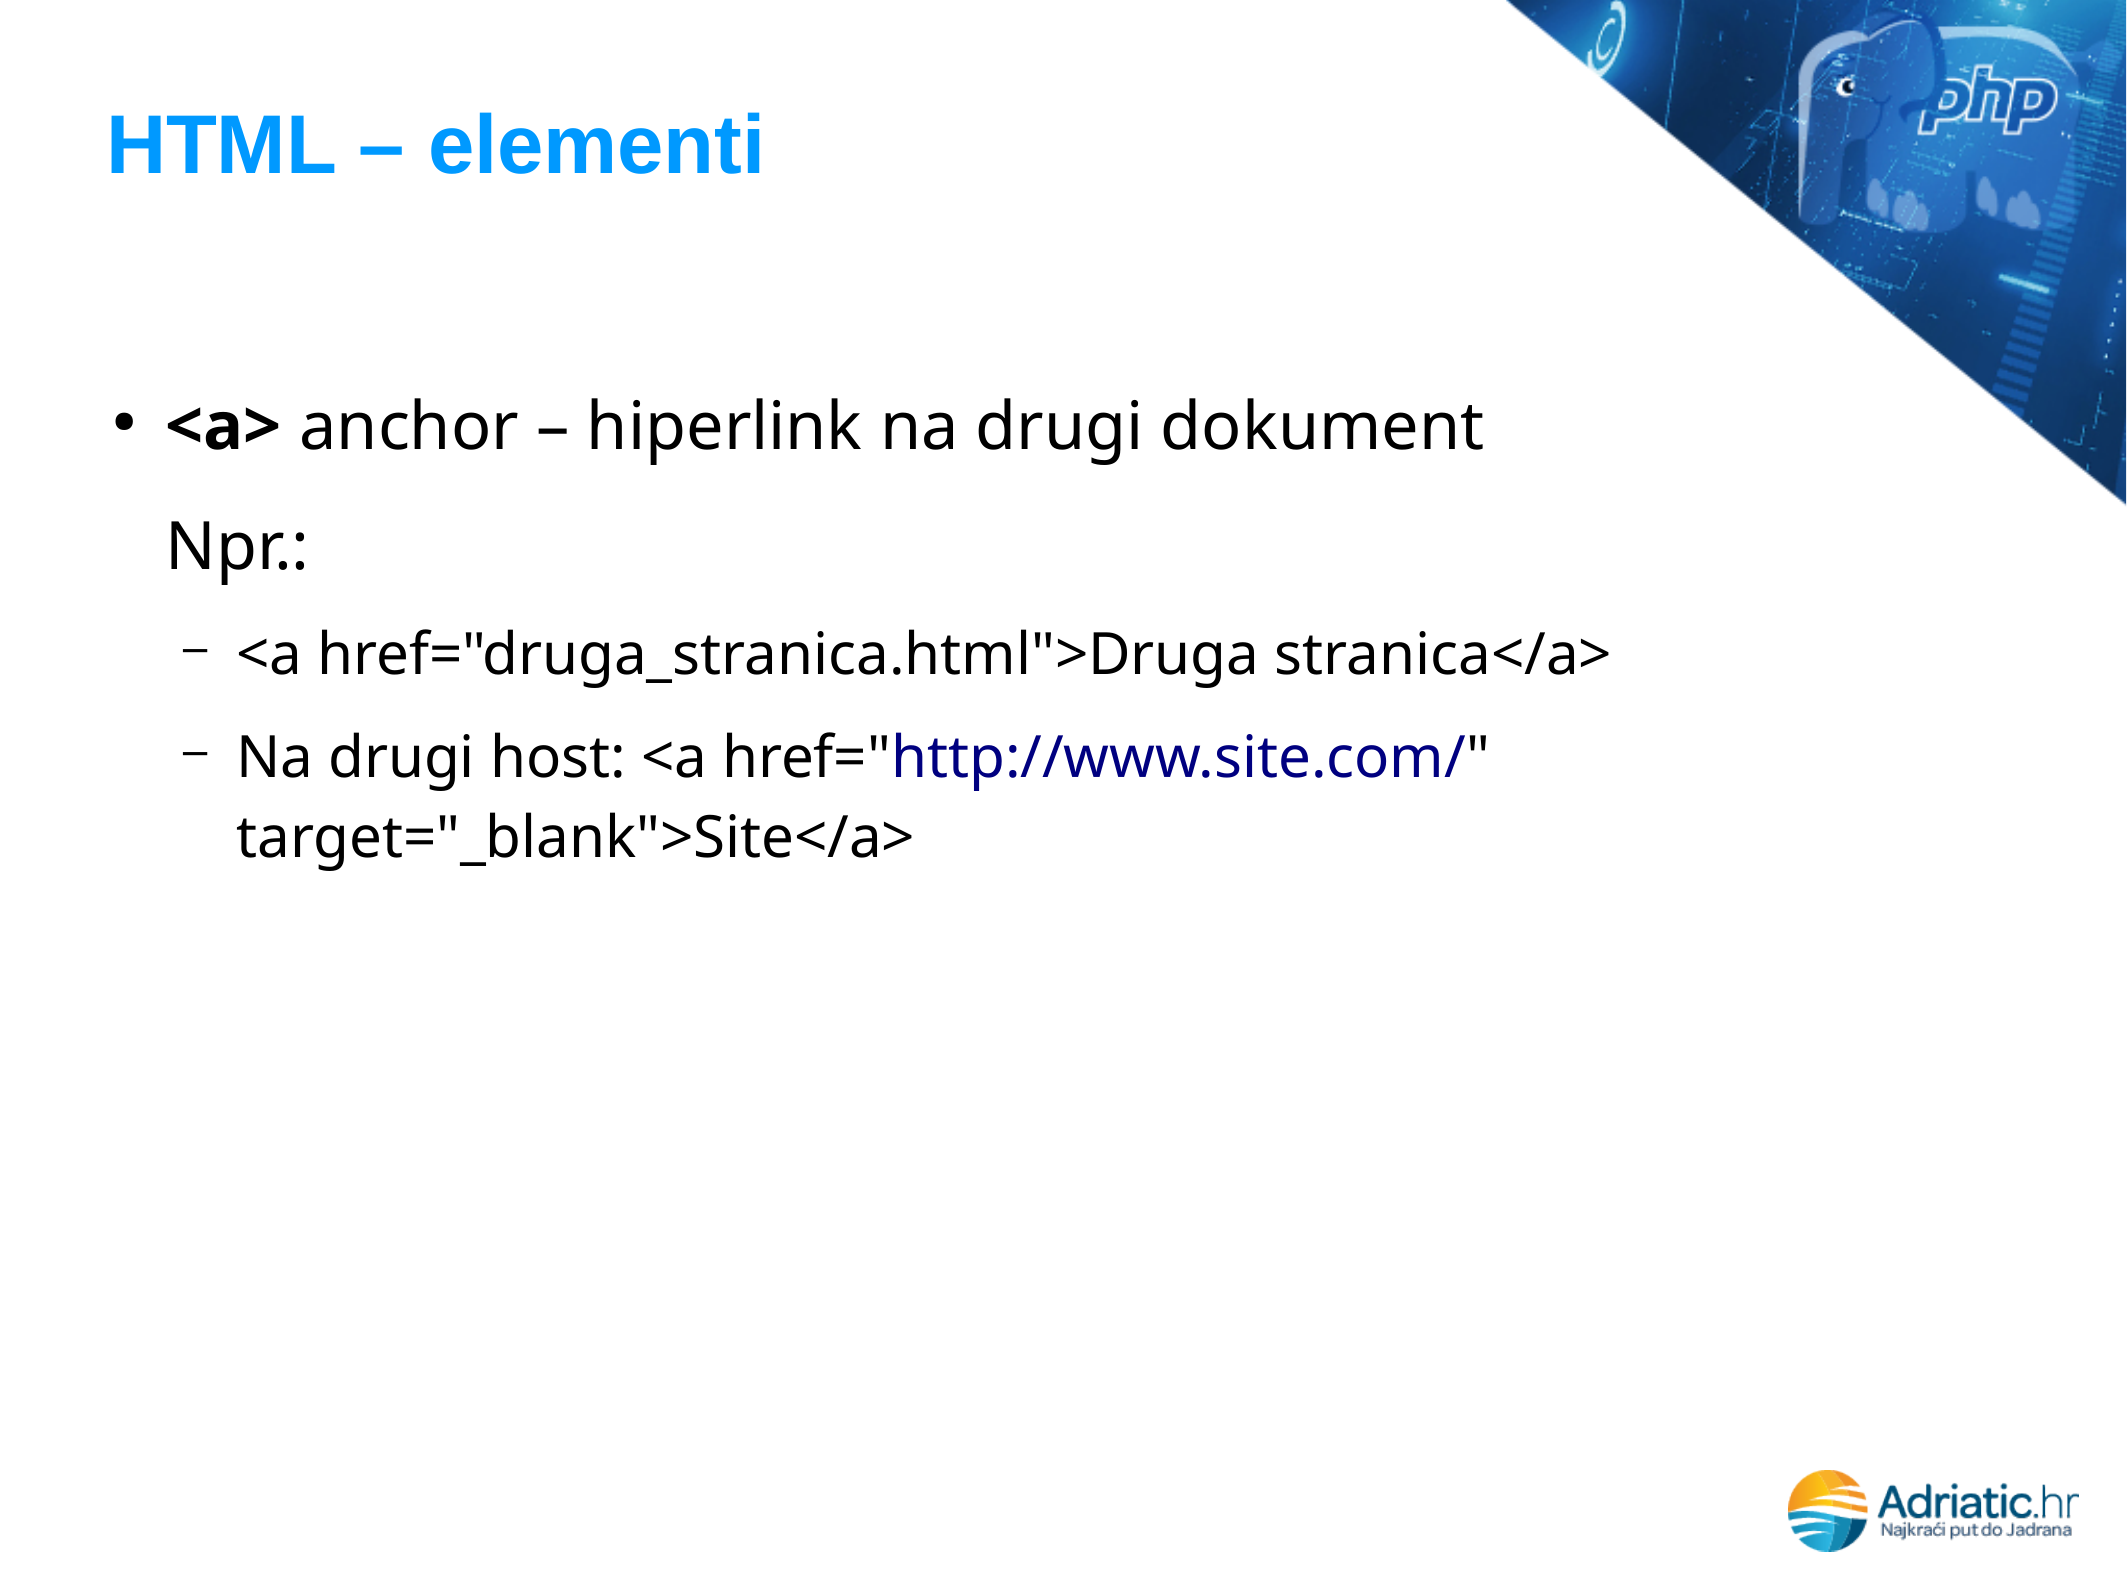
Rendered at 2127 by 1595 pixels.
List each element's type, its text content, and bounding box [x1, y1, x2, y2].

title HTML – elementi [106, 70, 1630, 219]
list <a> anchor – hiperlink na drugi dokument Npr.: <a href="druga_stranica.html">Druga stranica</a> Na drugi host: <a href="http://www.site.com/" target="_blank">Site</a> [94, 377, 2008, 1536]
picture [1505, 0, 2127, 625]
picture [1788, 1470, 2079, 1552]
